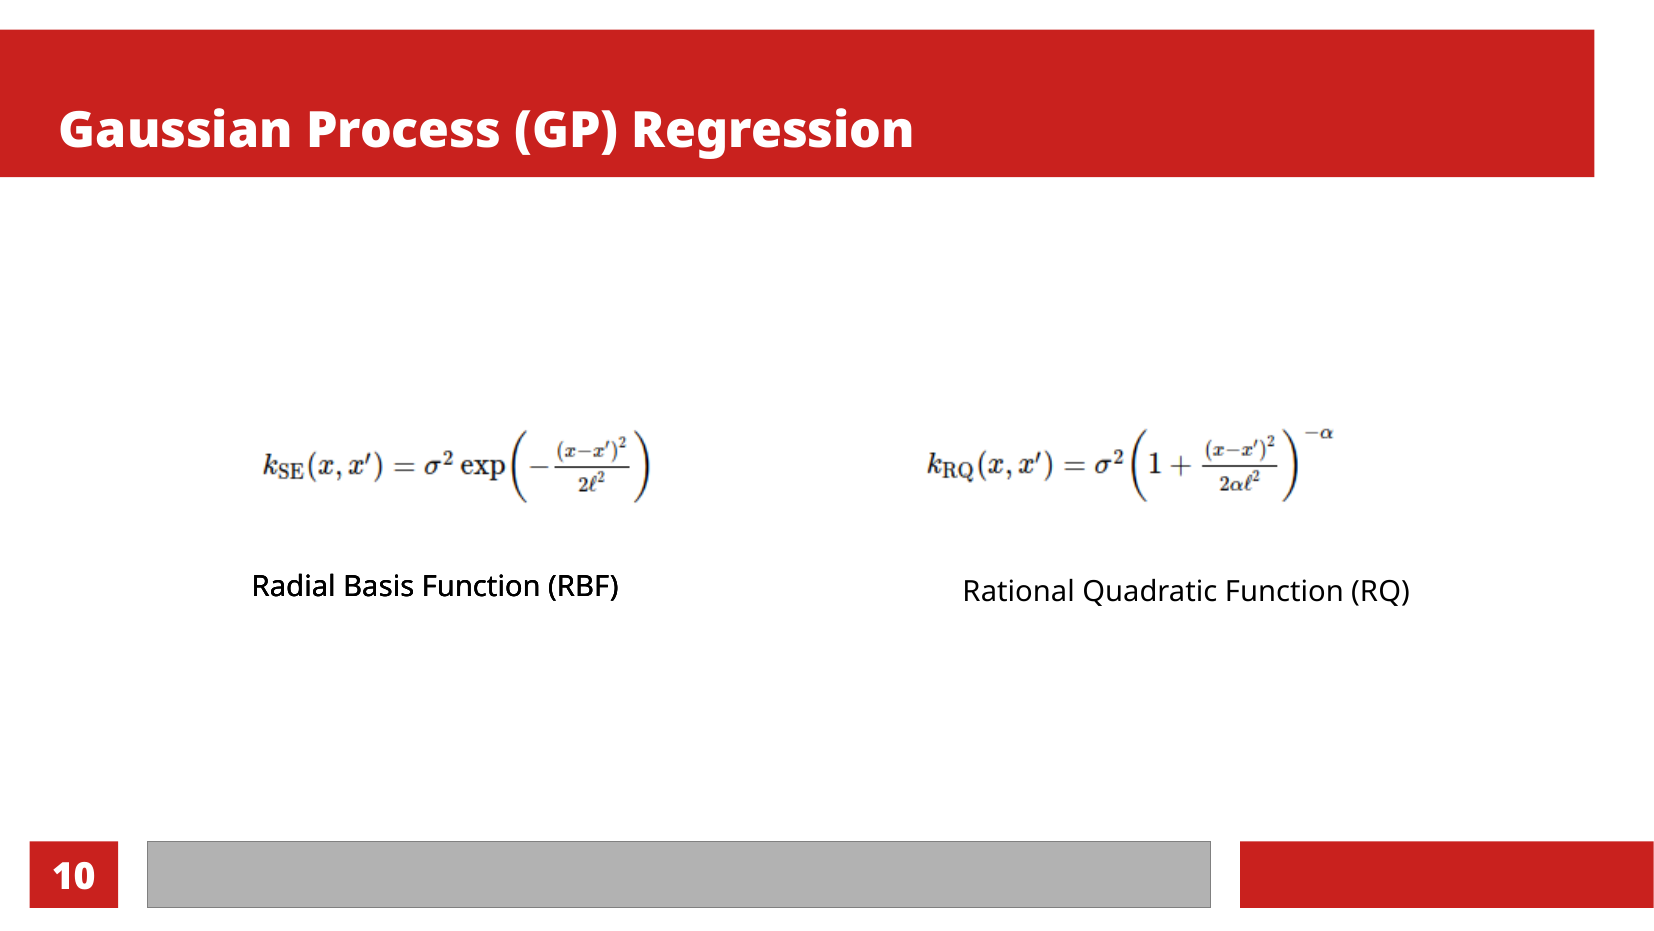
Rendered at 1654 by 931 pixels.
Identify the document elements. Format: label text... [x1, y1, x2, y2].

picture [236, 421, 683, 509]
text_box Radial Basis Function (RBF) [236, 557, 698, 607]
picture [911, 426, 1359, 505]
text_box Rational Quadratic Function (RQ) [845, 562, 1426, 612]
title Gaussian Process (GP) Regression [59, 44, 1595, 163]
